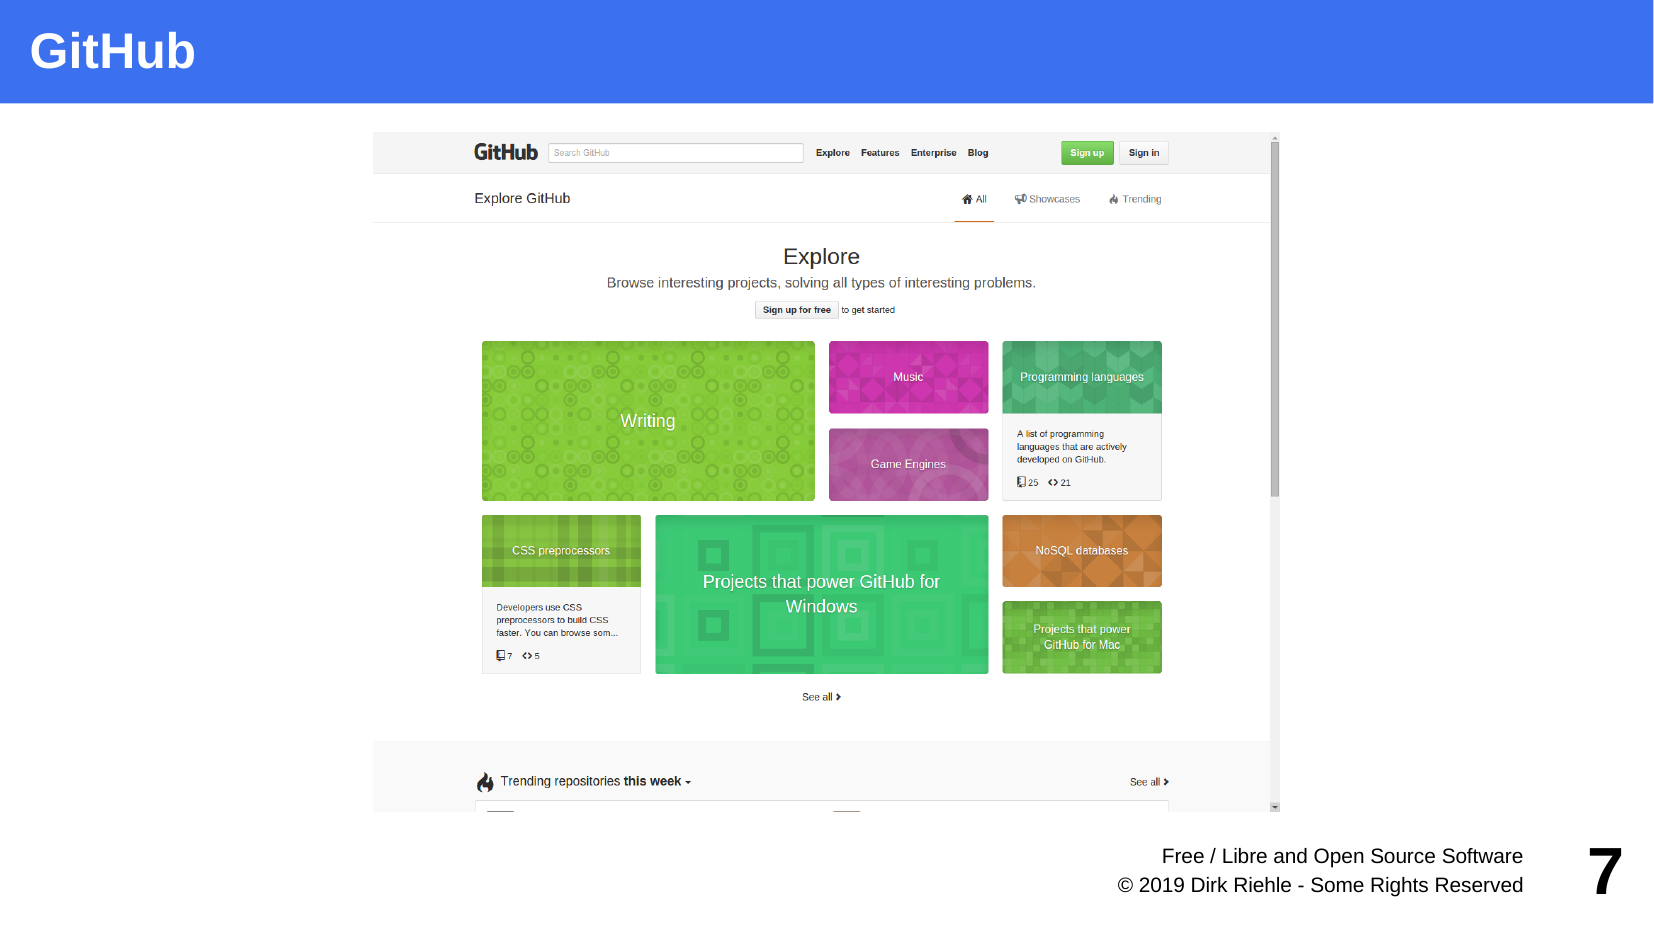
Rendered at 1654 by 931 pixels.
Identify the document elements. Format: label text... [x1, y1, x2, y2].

picture [374, 132, 1280, 813]
title GitHub [0, 0, 1654, 104]
